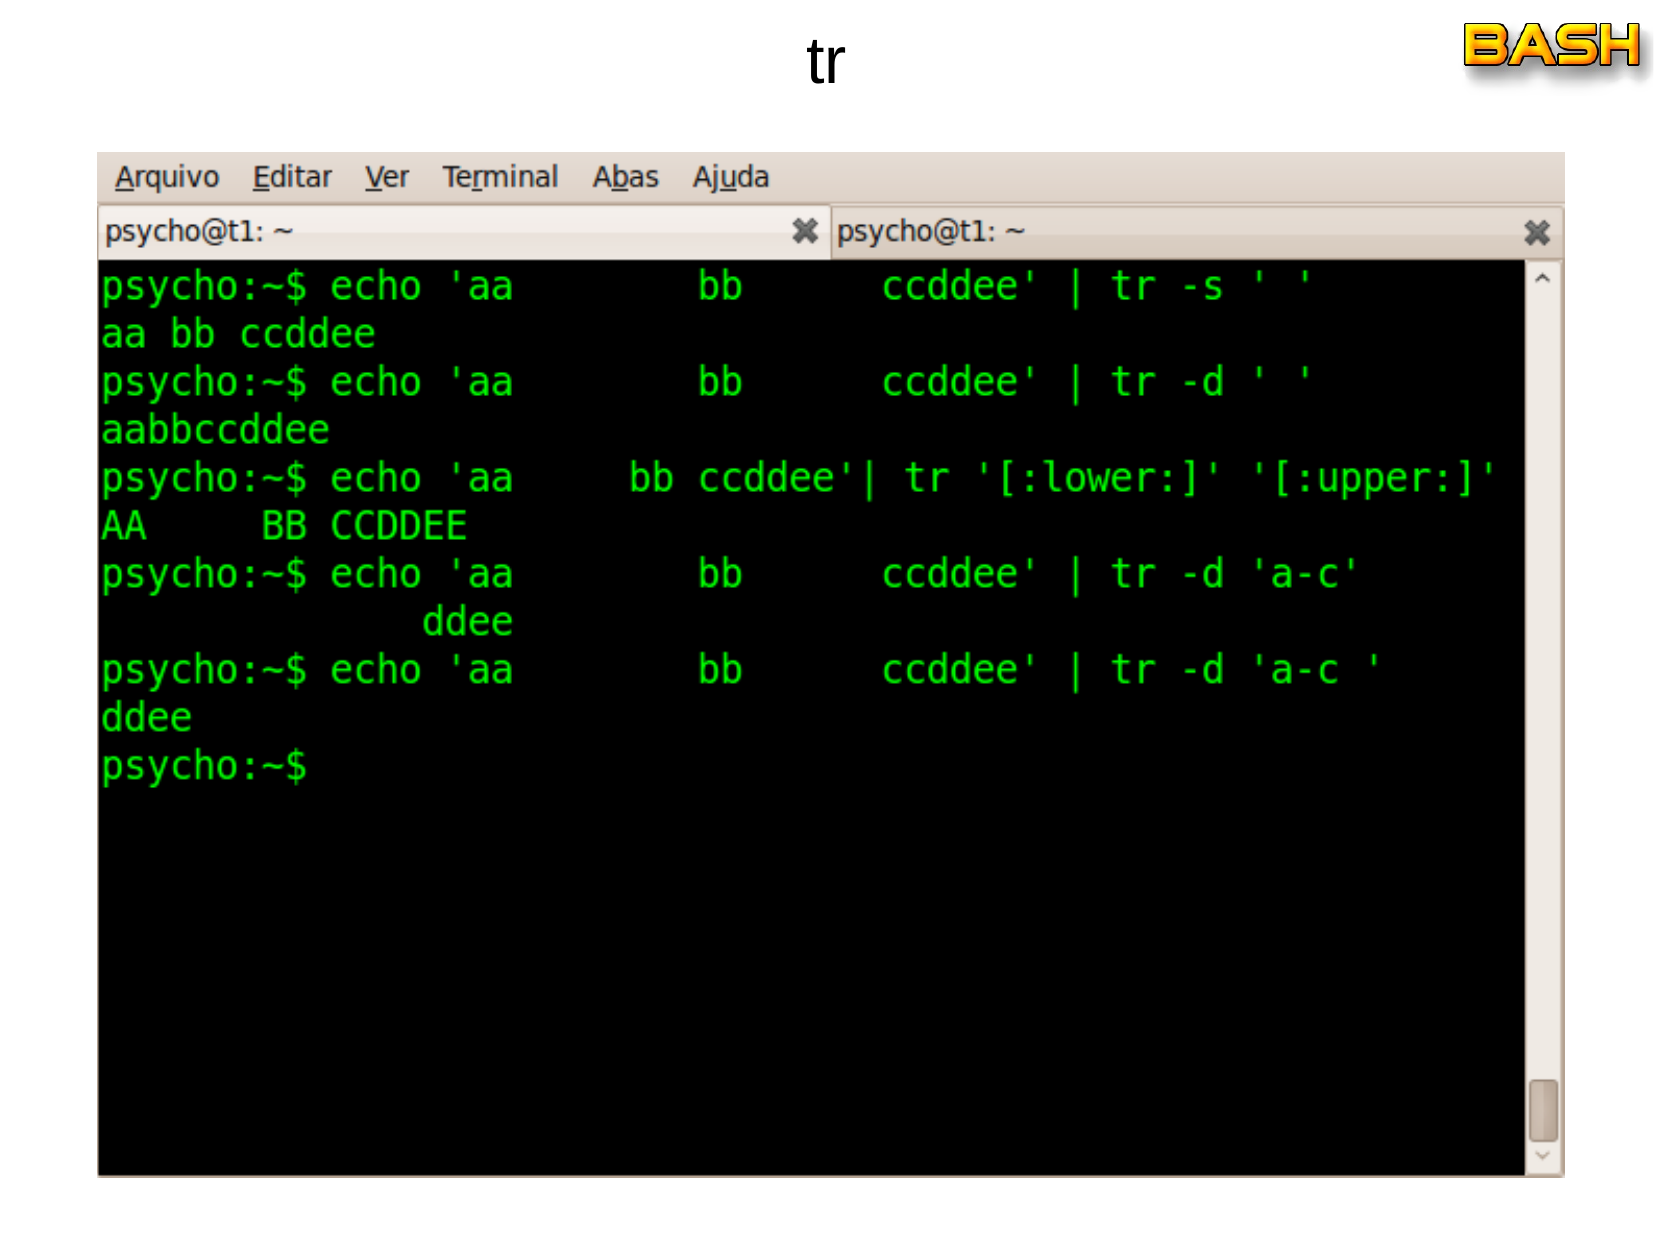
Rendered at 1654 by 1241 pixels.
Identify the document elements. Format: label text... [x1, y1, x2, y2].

picture [1450, 0, 1654, 96]
title tr [82, 22, 1571, 98]
picture [97, 152, 1565, 1178]
